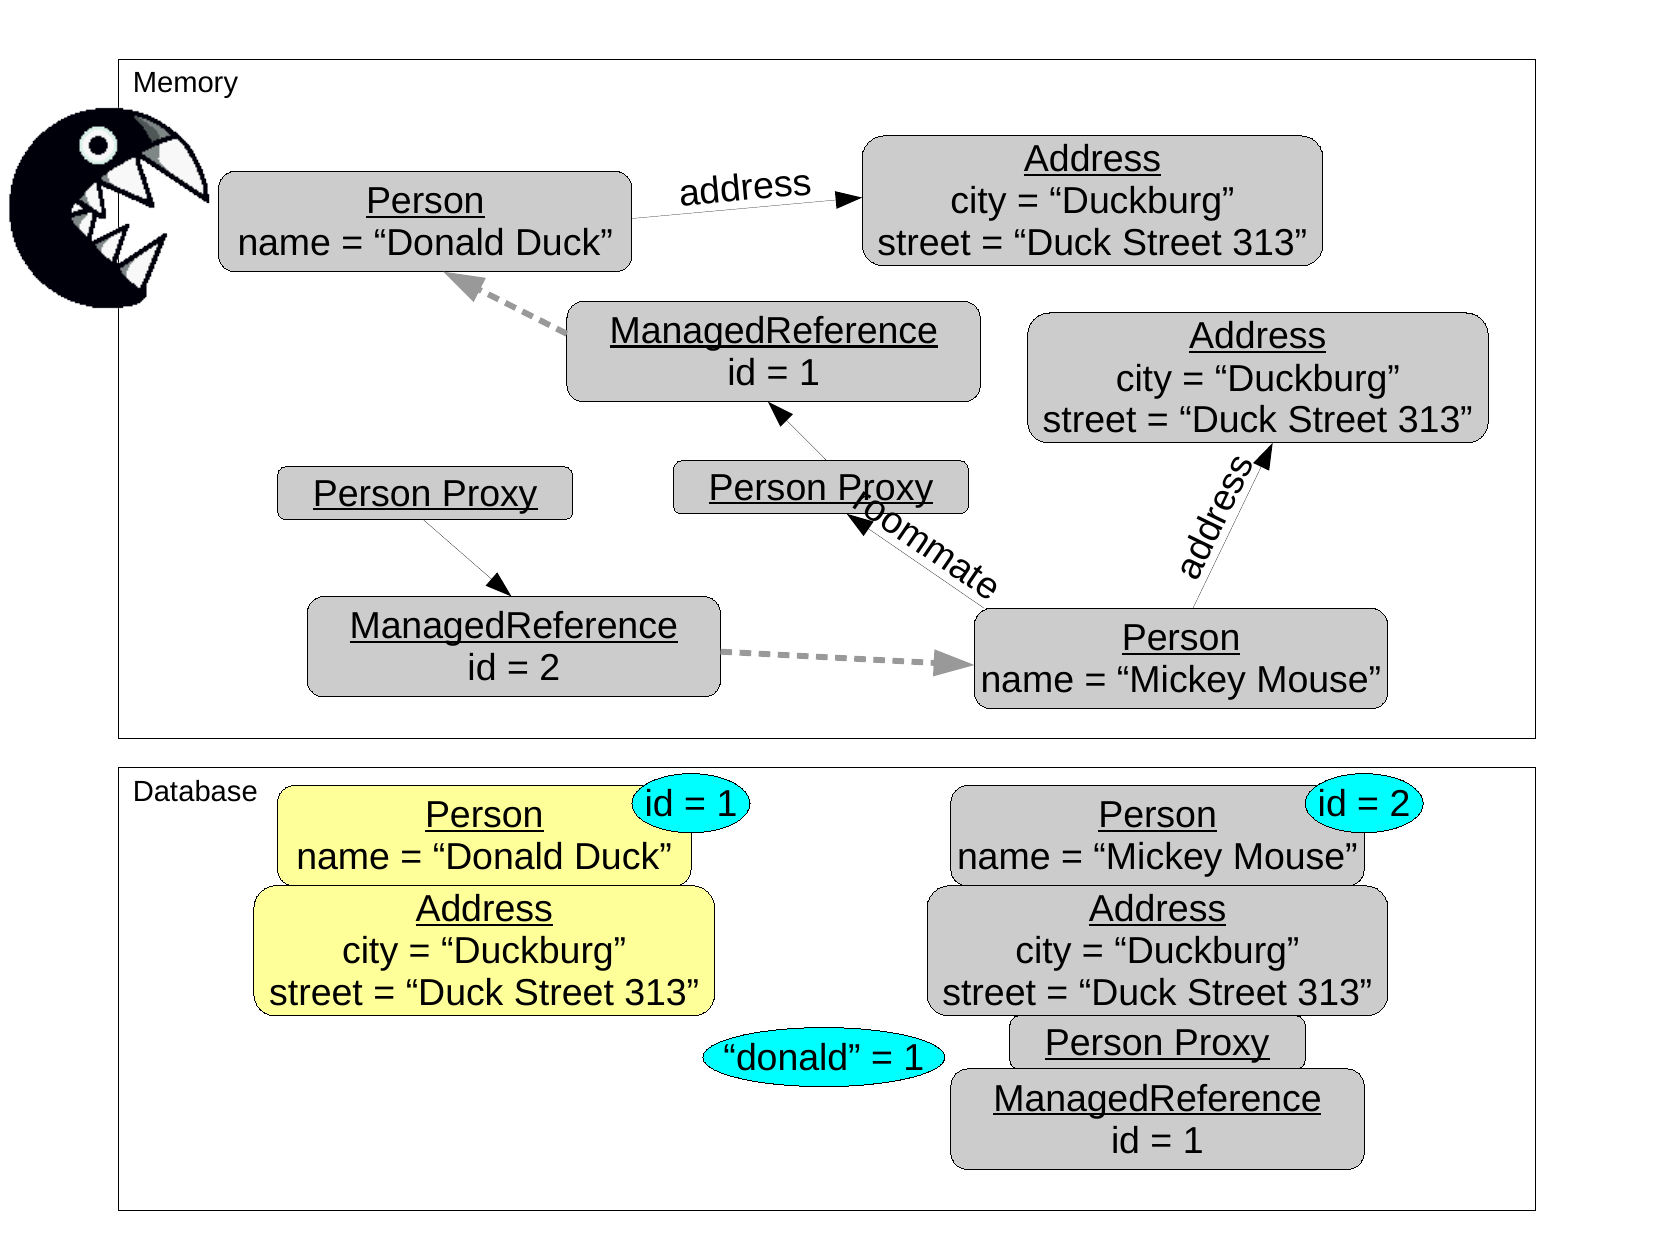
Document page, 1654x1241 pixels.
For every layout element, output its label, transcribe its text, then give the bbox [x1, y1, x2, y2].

text_box ManagedReference id = 1 [950, 1068, 1365, 1170]
text_box Address city = “Duckburg” street = “Duck Street 313” [1027, 312, 1489, 443]
text_box Person name = “Donald Duck” [277, 785, 692, 885]
text_box Address city = “Duckburg” street = “Duck Street 313” [862, 135, 1323, 266]
text_box id = 1 [631, 773, 751, 833]
text_box “donald” = 1 [702, 1027, 945, 1087]
text_box Address city = “Duckburg” street = “Duck Street 313” [927, 885, 1388, 1016]
text_box Person name = “Mickey Mouse” [974, 608, 1388, 709]
picture [0, 94, 216, 321]
text_box ManagedReference id = 1 [566, 301, 981, 402]
text_box Address city = “Duckburg” street = “Duck Street 313” [253, 885, 715, 1016]
text_box Person Proxy [1009, 1015, 1306, 1069]
text_box id = 2 [1305, 773, 1424, 833]
text_box Memory [118, 59, 1536, 739]
text_box ManagedReference id = 2 [307, 596, 721, 697]
text_box Database [118, 767, 1536, 1211]
text_box Person Proxy [277, 466, 573, 520]
text_box Person name = “Mickey Mouse” [950, 785, 1365, 885]
text_box Person Proxy [673, 460, 969, 514]
text_box Person name = “Donald Duck” [218, 171, 632, 272]
